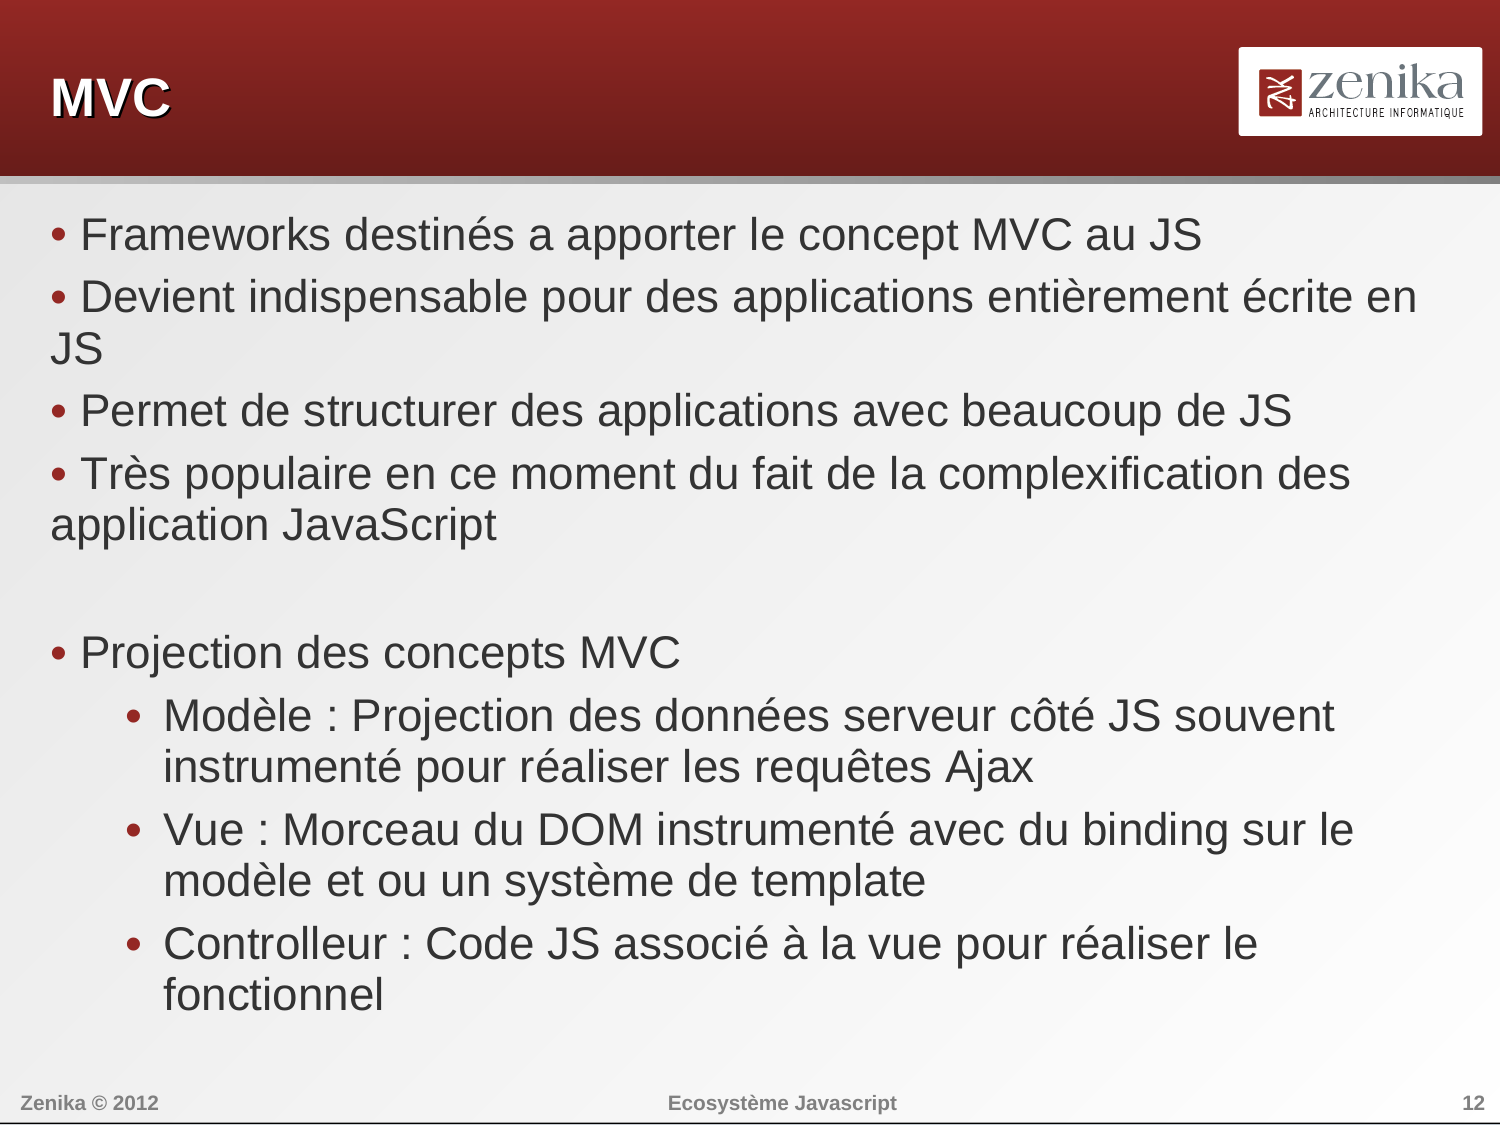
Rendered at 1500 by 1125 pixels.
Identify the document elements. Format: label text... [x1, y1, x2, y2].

title MVC [50, 3, 1206, 192]
list Frameworks destinés a apporter le concept MVC au JS Devient indispensable pour des applications entièrement écrite en JS Permet de structurer des applications avec beaucoup de JS Très populaire en ce moment du fait de la complexification des application JavaScript Projection des concepts MVC Modèle : Projection des données serveur côté JS souvent instrumenté pour réaliser les requêtes Ajax Vue : Morceau du DOM instrumenté avec du binding sur le modèle et ou un système de template Controlleur : Code JS associé à la vue pour réaliser le fonctionnel [50, 208, 1435, 1021]
picture [1257, 58, 1464, 125]
